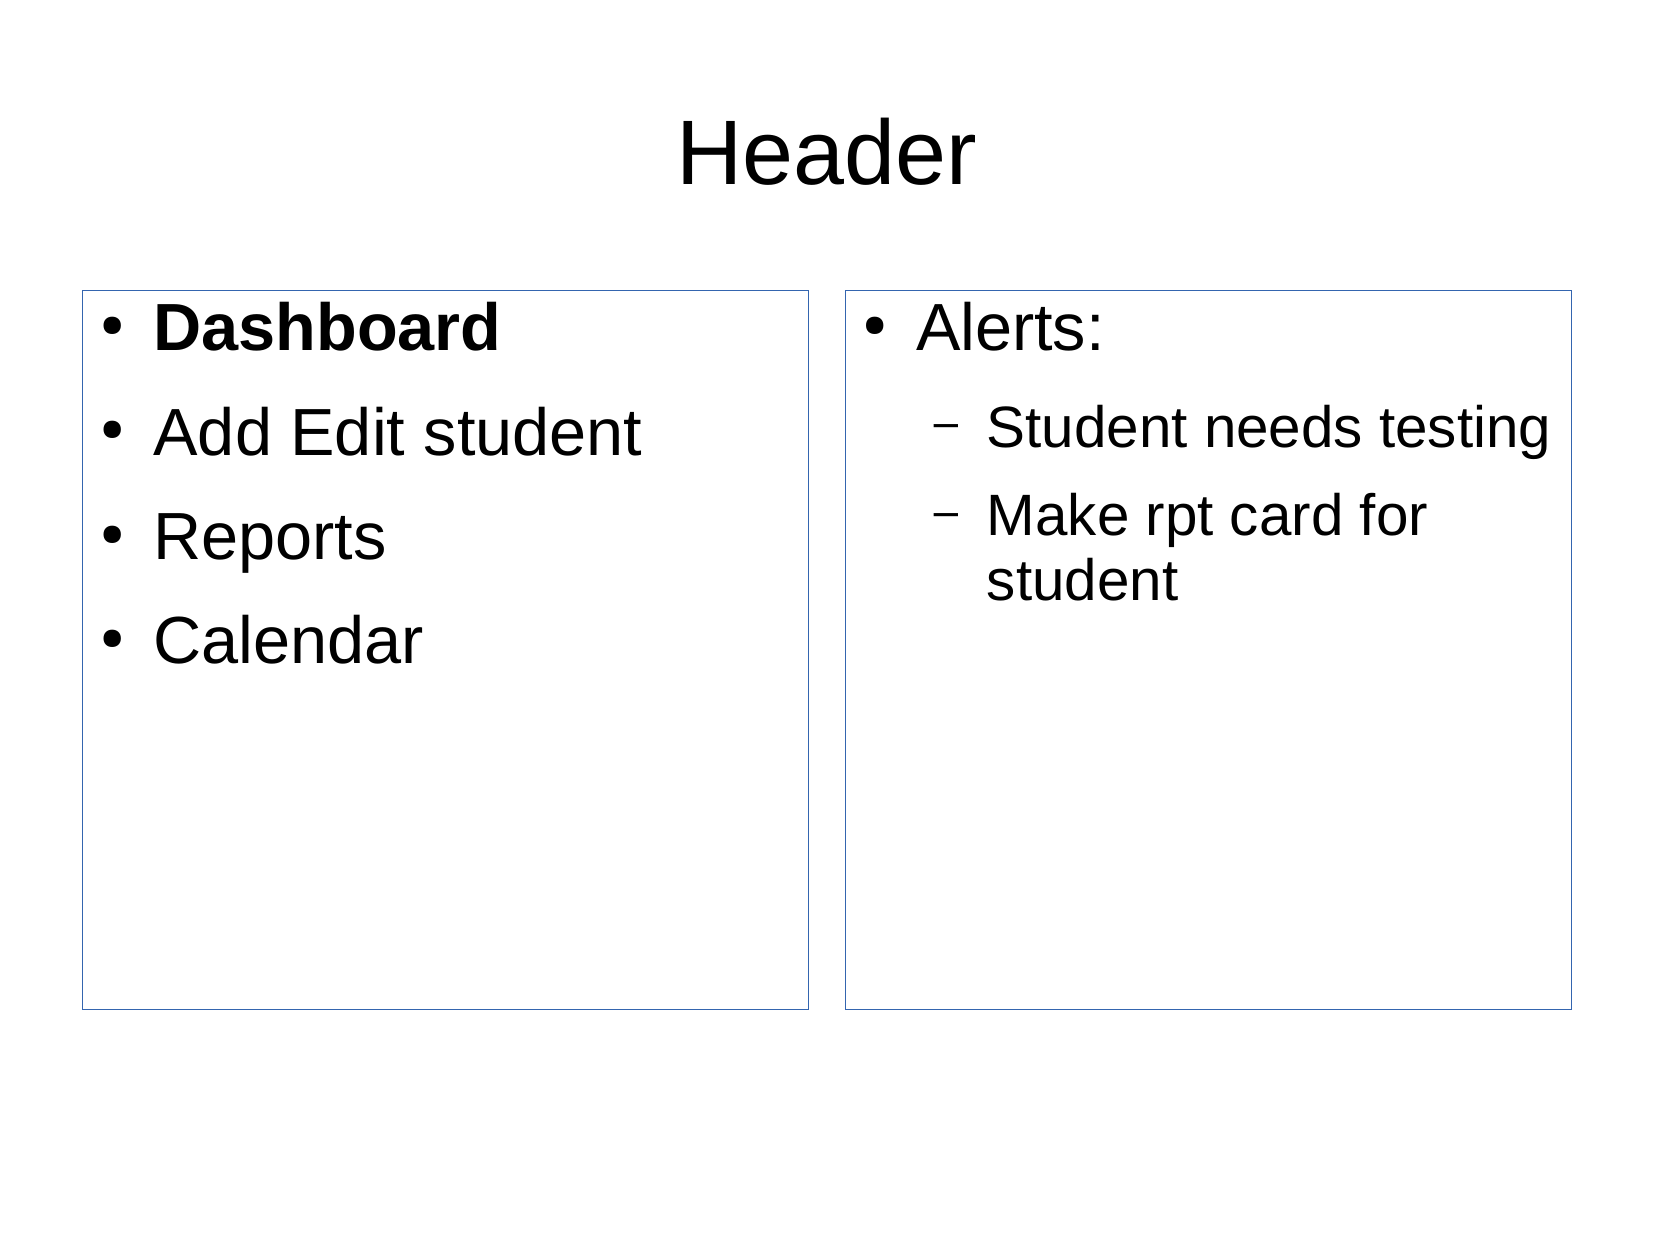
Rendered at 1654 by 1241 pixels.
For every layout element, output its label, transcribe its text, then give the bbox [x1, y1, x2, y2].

title Header [82, 49, 1571, 257]
list Dashboard Add Edit student Reports Calendar [82, 290, 809, 1010]
list Alerts: Student needs testing Make rpt card for student [845, 290, 1572, 1010]
